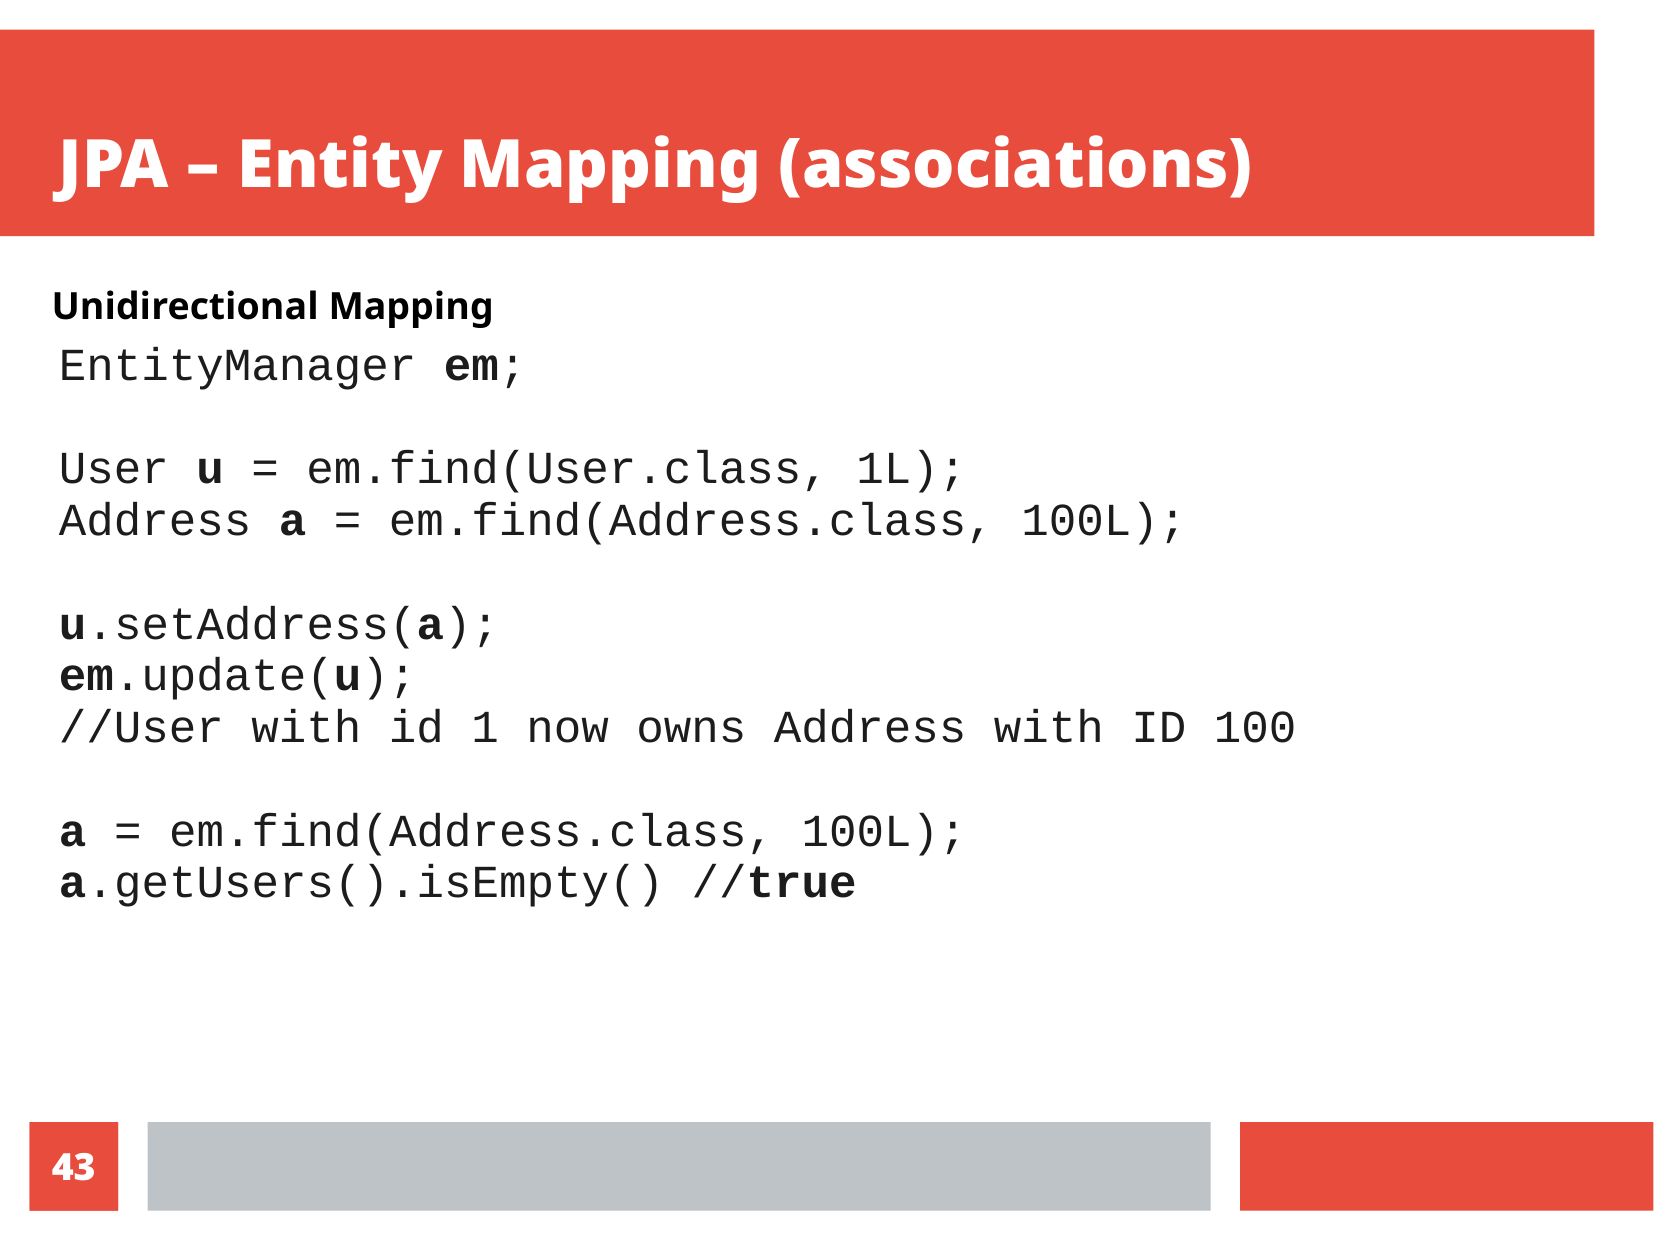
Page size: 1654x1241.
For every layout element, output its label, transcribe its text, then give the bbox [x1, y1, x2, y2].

subtitle EntityManager em; User u = em.find(User.class, 1L); Address a = em.find(Address.class, 100L); u.setAddress(a); em.update(u); //User with id 1 now owns Address with ID 100 a = em.find(Address.class, 100L); a.getUsers().isEmpty() //true [59, 342, 1607, 1016]
title JPA – Entity Mapping (associations) [59, 59, 1595, 207]
text_box Unidirectional Mapping [36, 272, 1596, 335]
